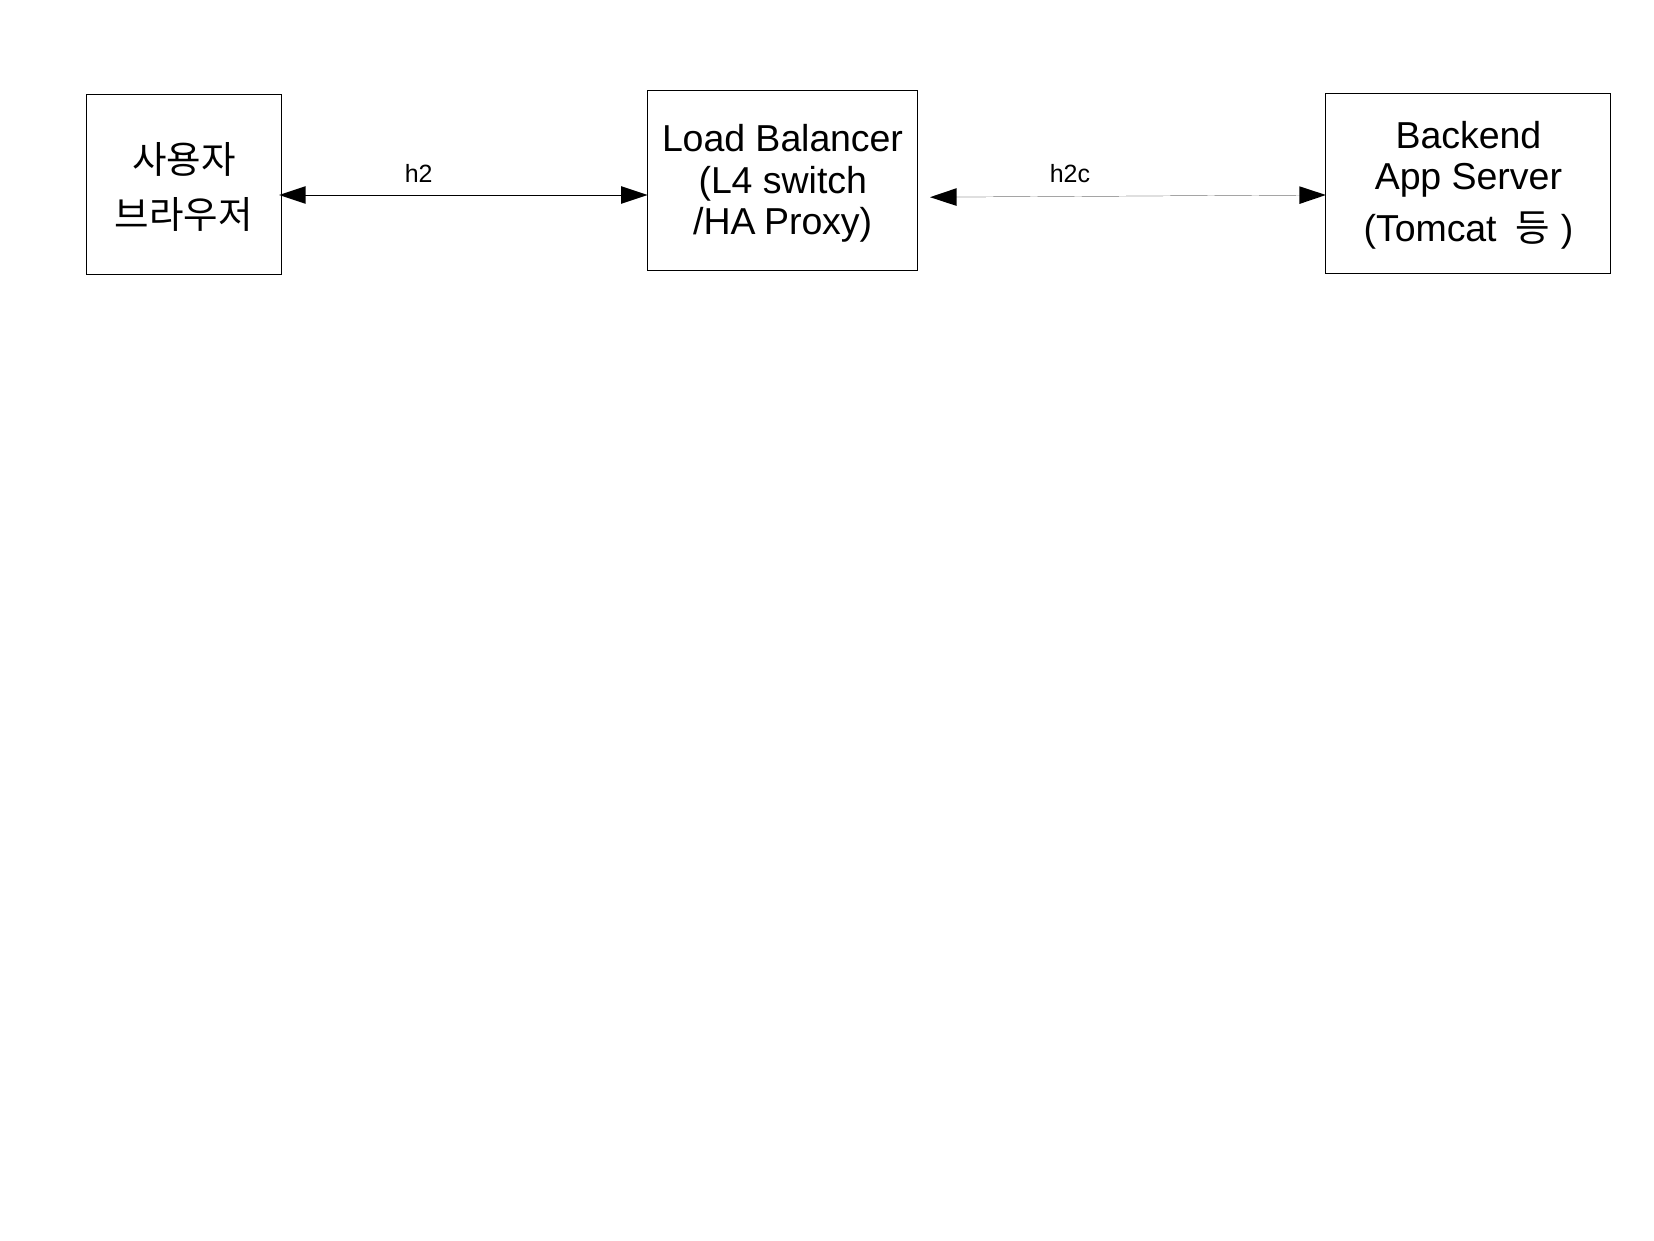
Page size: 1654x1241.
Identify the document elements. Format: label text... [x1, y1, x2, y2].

text_box 사용자 브라우저 [86, 94, 282, 275]
text_box Load Balancer (L4 switch /HA Proxy) [647, 90, 918, 271]
text_box Backend App Server (Tomcat 등) [1325, 93, 1611, 274]
text_box h2c [1035, 152, 1201, 196]
text_box h2 [390, 152, 556, 195]
